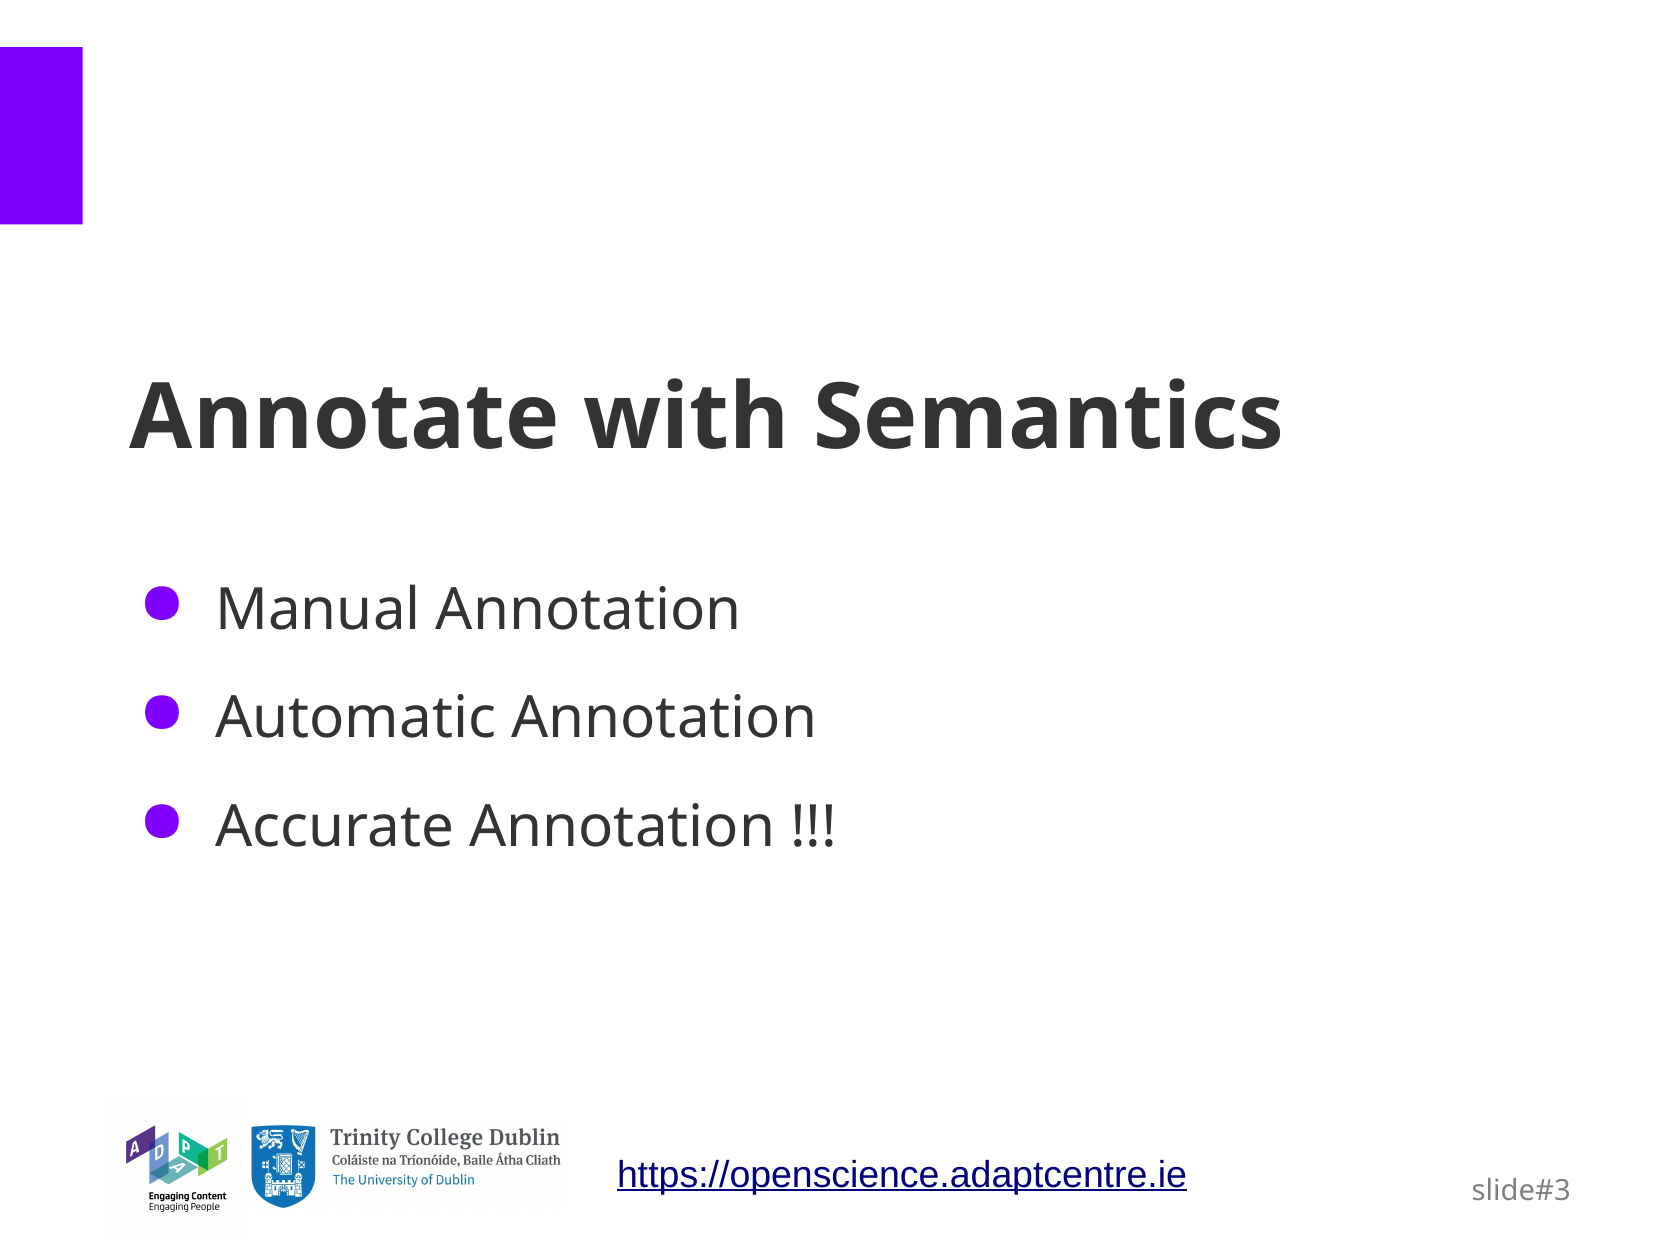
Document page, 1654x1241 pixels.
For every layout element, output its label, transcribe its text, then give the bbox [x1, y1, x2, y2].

list Manual Annotation Automatic Annotation Accurate Annotation !!! [129, 566, 1536, 863]
title Annotate with Semantics [129, 295, 1536, 532]
picture [248, 1122, 564, 1211]
picture [106, 1098, 247, 1239]
